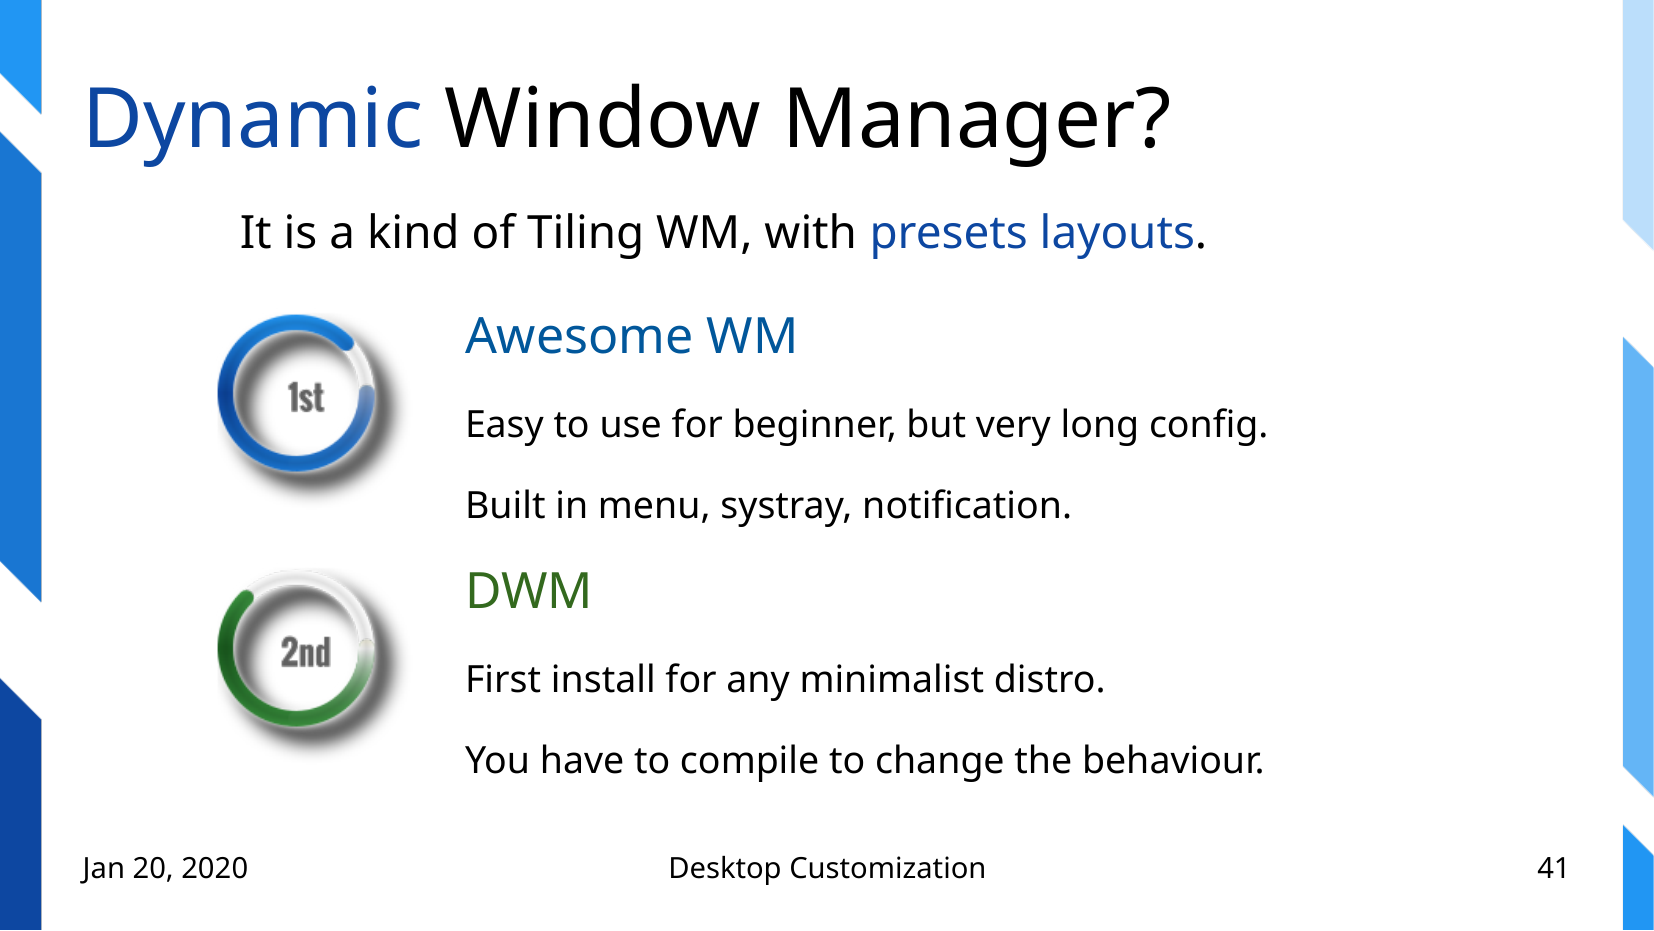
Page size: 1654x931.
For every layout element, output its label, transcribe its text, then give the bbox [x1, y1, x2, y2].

list DWM First install for any minimalist distro. You have to compile to change the behaviour. [465, 555, 1571, 813]
picture [0, 0, 1654, 930]
list Awesome WM Easy to use for beginner, but very long config. Built in menu, systray, notification. [465, 300, 1571, 555]
title Dynamic Window Manager? [82, 37, 1571, 193]
text_box It is a kind of Tiling WM, with presets layouts. [225, 192, 1133, 323]
